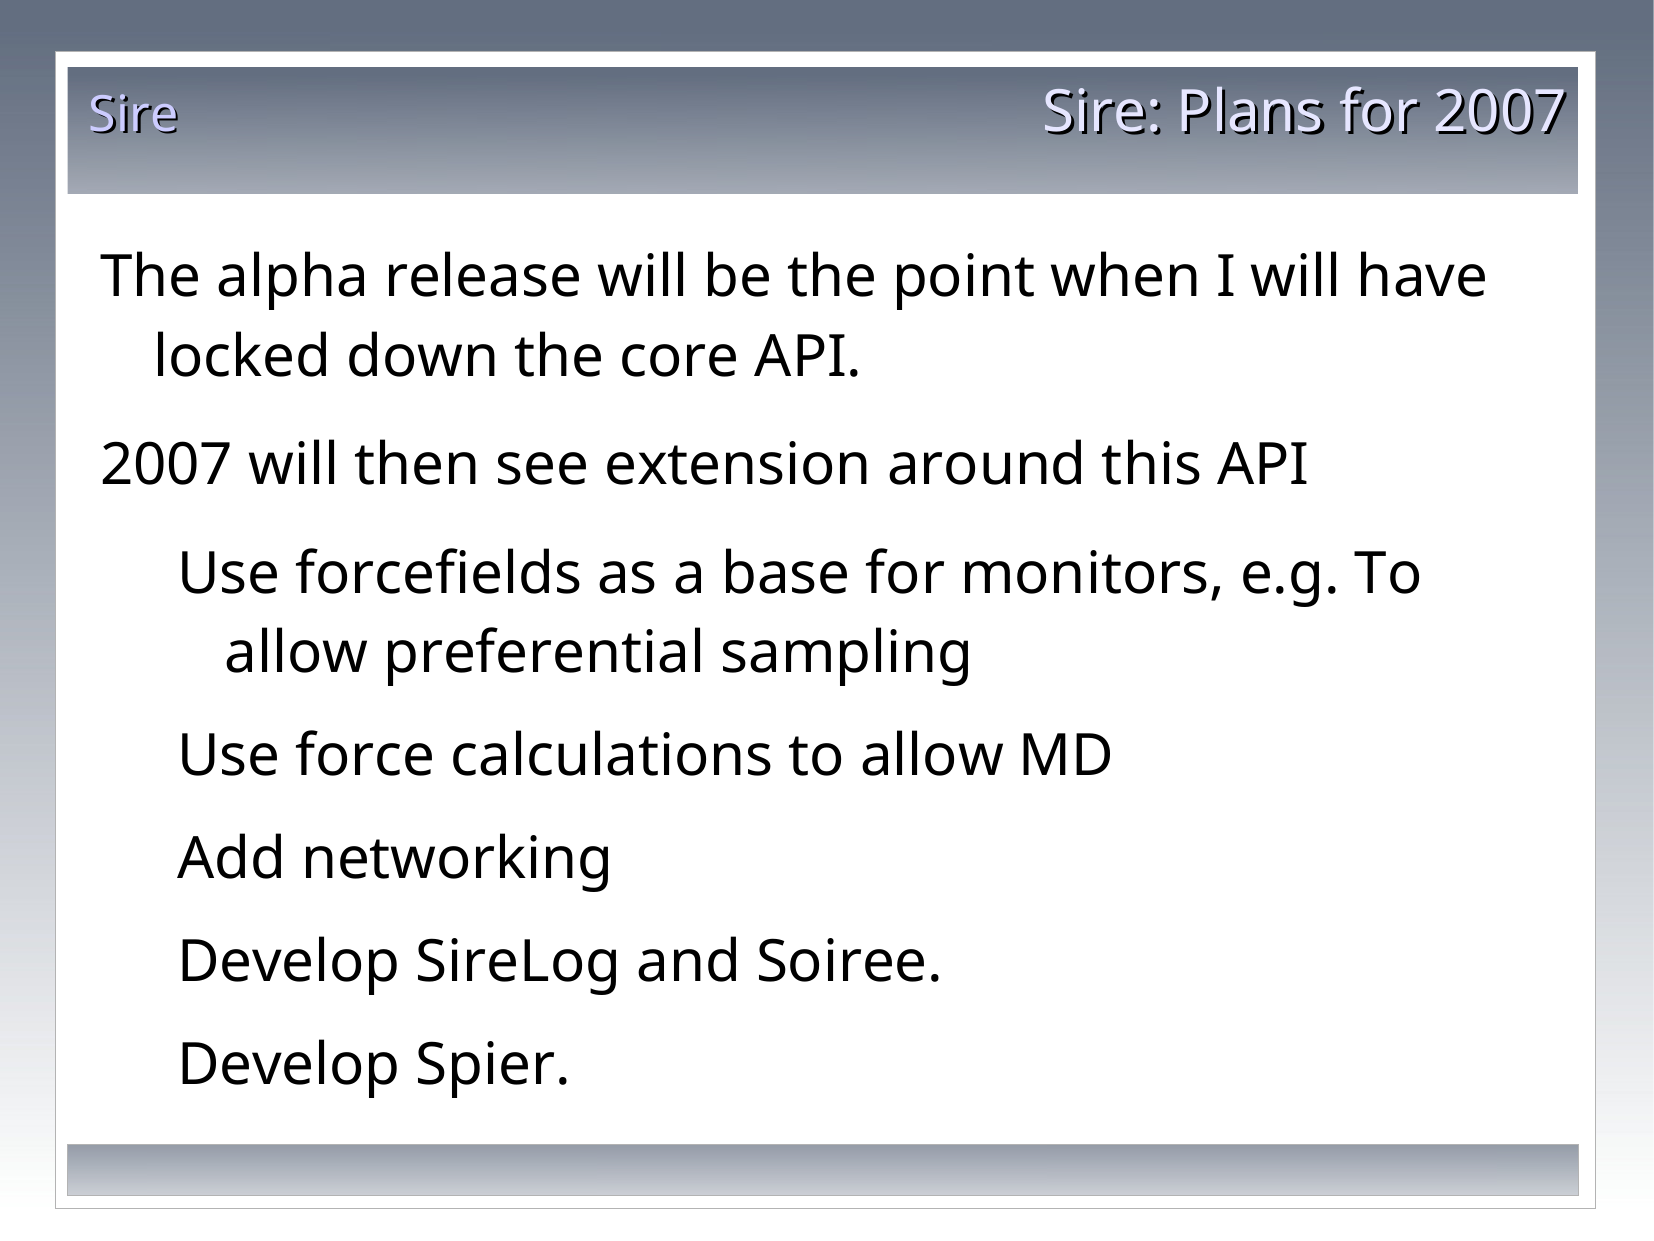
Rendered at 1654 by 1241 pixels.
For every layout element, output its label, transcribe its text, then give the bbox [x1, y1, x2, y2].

title Sire: Plans for 2007 [567, 68, 1567, 196]
picture [0, 0, 1654, 1241]
list The alpha release will be the point when I will have locked down the core API. 2007 will then see extension around this API Use forcefields as a base for monitors, e.g. To allow preferential sampling Use force calculations to allow MD Add networking Develop SireLog and Soiree. Develop Spier. [82, 234, 1571, 1119]
